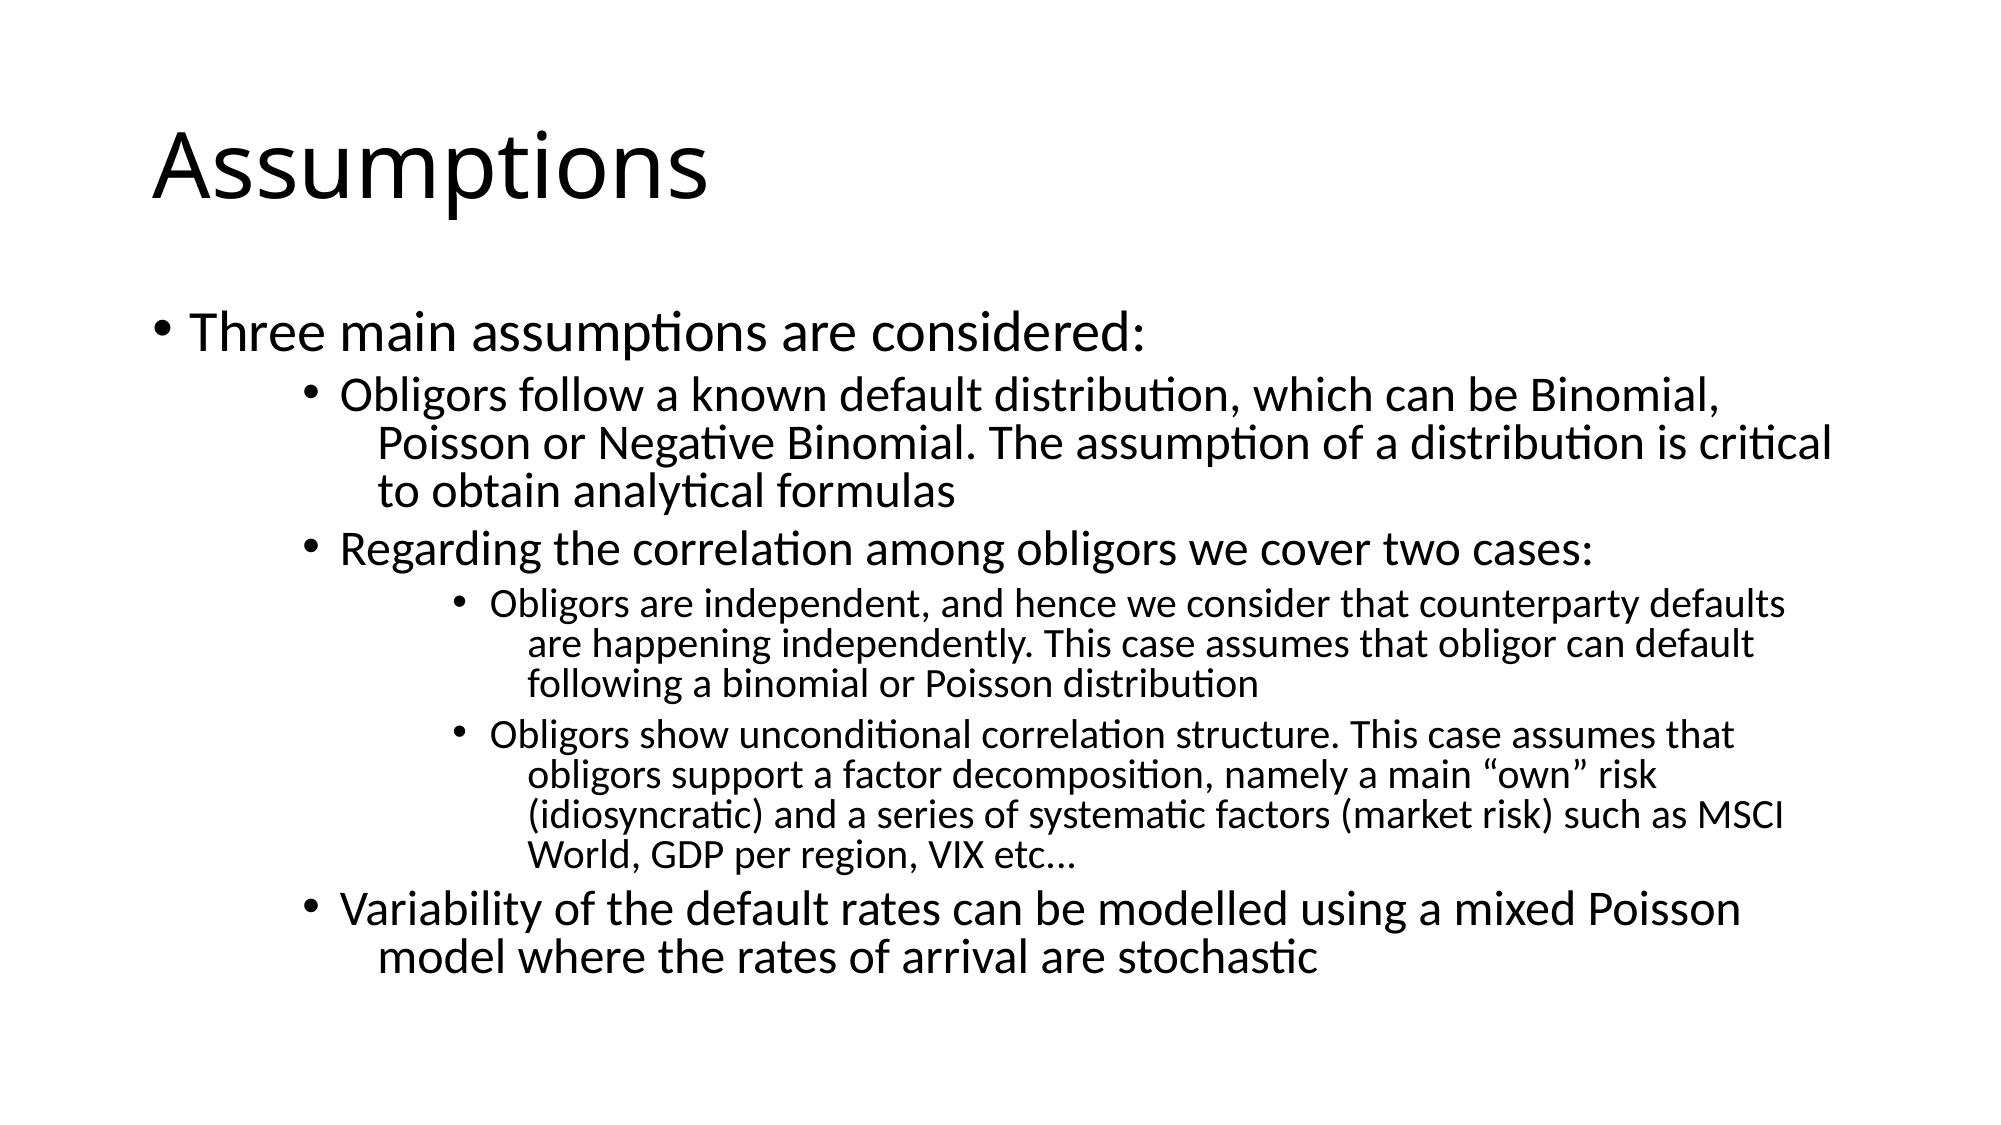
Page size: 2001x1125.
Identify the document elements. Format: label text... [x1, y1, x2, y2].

list Three main assumptions are considered: Obligors follow a known default distribution, which can be Binomial, Poisson or Negative Binomial. The assumption of a distribution is critical to obtain analytical formulas Regarding the correlation among obligors we cover two cases: Obligors are independent, and hence we consider that counterparty defaults are happening independently. This case assumes that obligor can default following a binomial or Poisson distribution Obligors show unconditional correlation structure. This case assumes that obligors support a factor decomposition, namely a main “own” risk (idiosyncratic) and a series of systematic factors (market risk) such as MSCI World, GDP per region, VIX etc... Variability of the default rates can be modelled using a mixed Poisson model where the rates of arrival are stochastic [137, 299, 1863, 1014]
title Assumptions [137, 59, 1863, 278]
